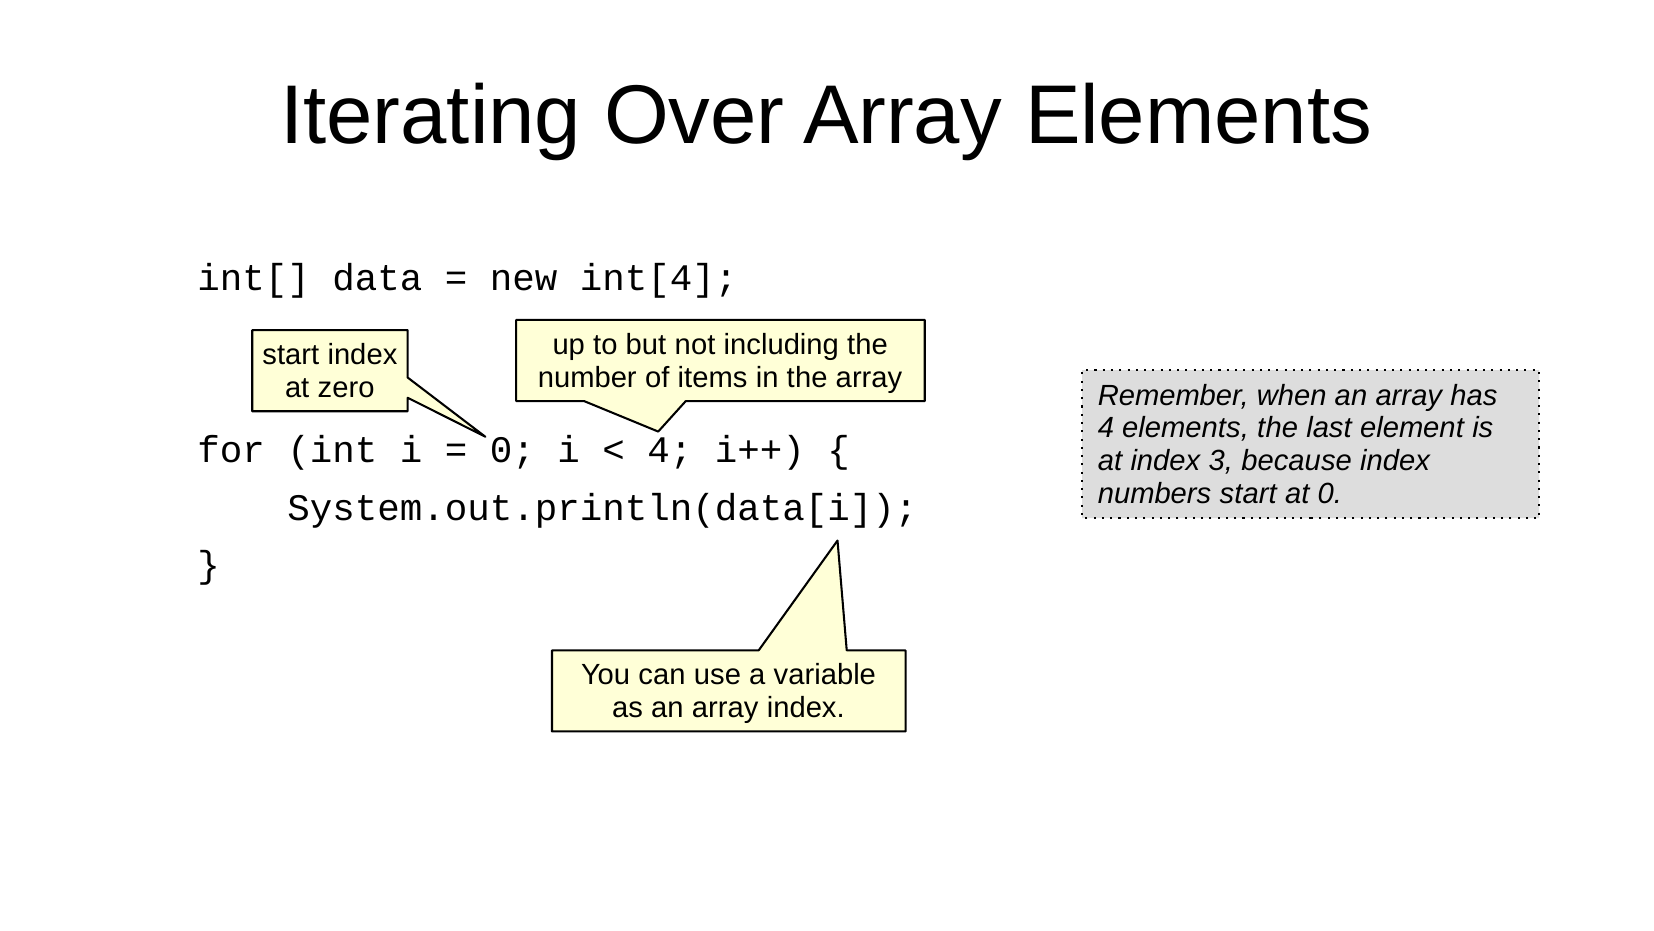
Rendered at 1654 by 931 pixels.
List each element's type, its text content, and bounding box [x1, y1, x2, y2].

text_box start index at zero [252, 330, 486, 437]
text_box up to but not including the number of items in the array [516, 319, 925, 432]
text_box You can use a variable as an array index. [551, 540, 906, 732]
text_box Remember, when an array has 4 elements, the last element is at index 3, because index numbers start at 0. [1082, 370, 1540, 519]
text_box int[] data = new int[4]; for (int i = 0; i < 4; i++) { System.out.println(data[i]); } [182, 251, 933, 597]
title Iterating Over Array Elements [82, 37, 1571, 193]
